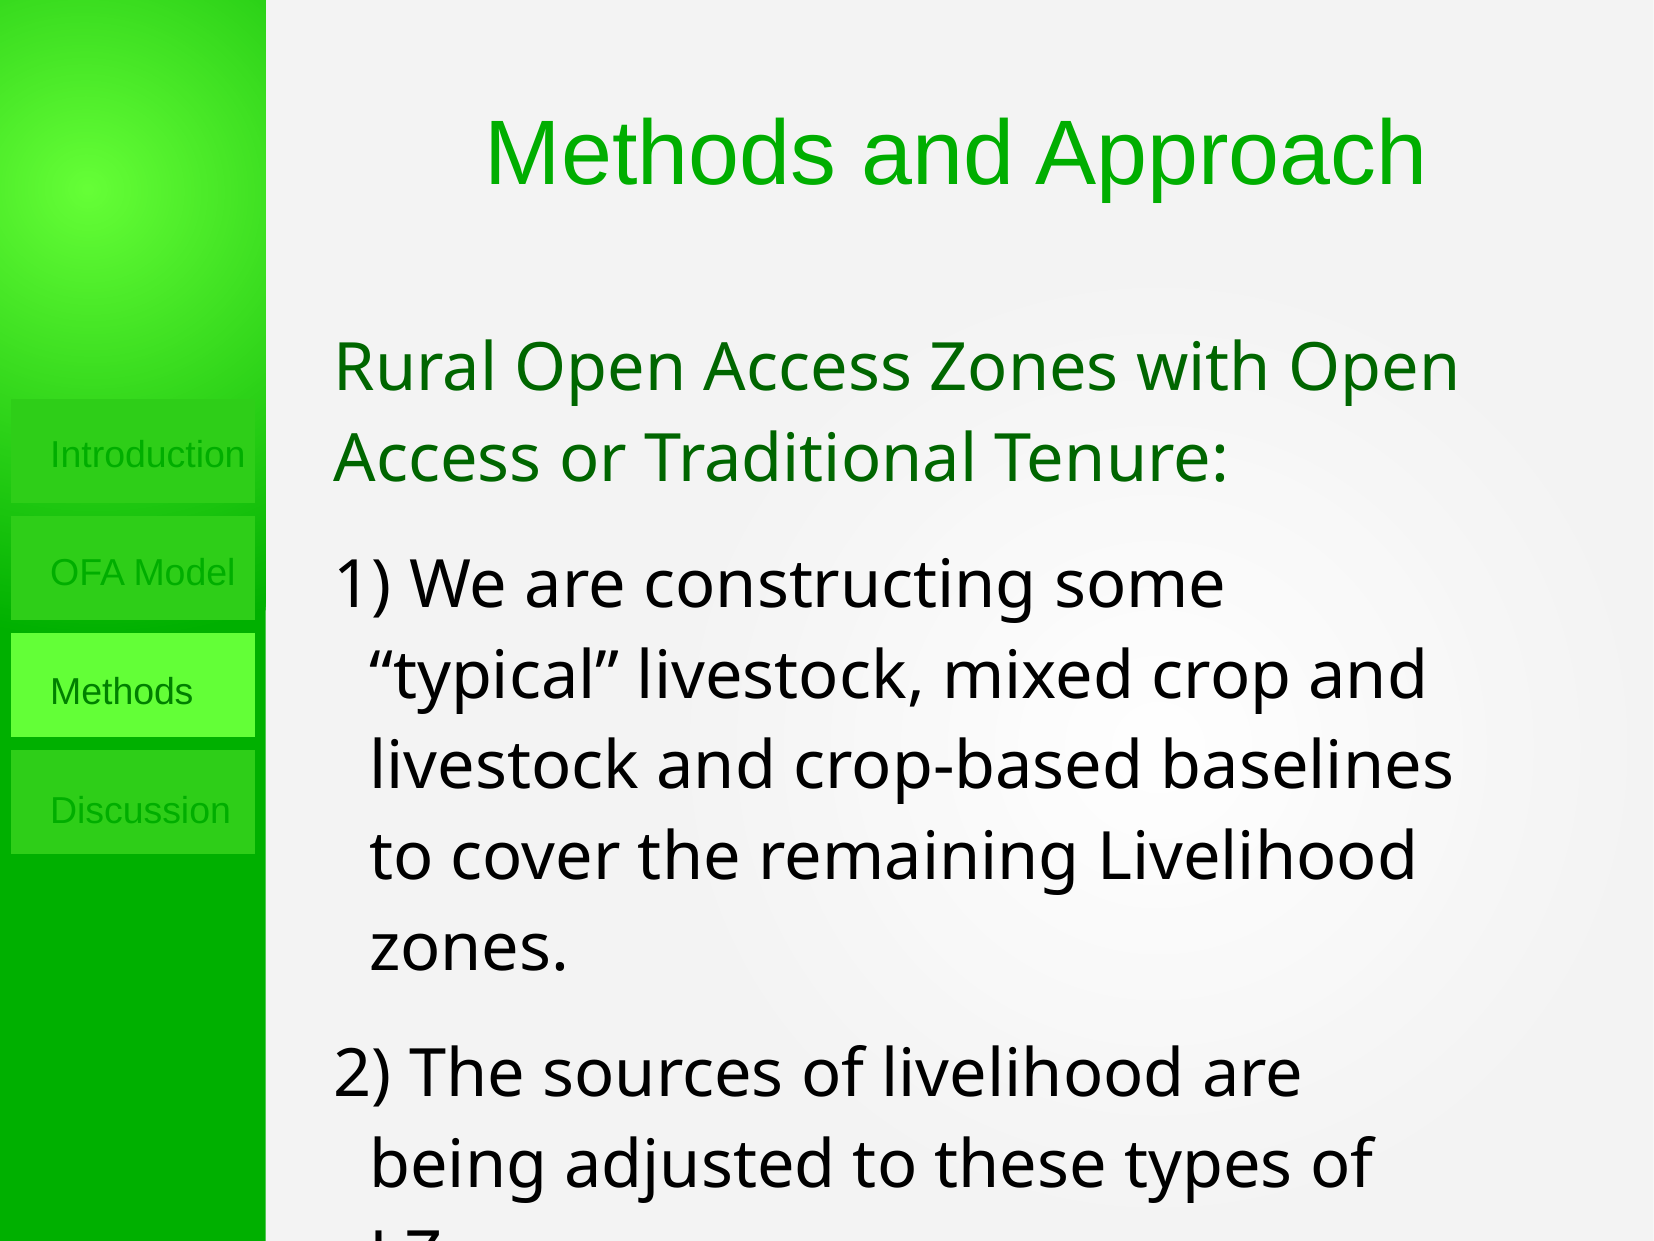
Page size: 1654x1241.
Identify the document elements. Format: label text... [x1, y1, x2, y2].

text_box OFA Model [35, 544, 252, 602]
text_box Rural Open Access Zones with Open Access or Traditional Tenure: We are constructing some “typical” livestock, mixed crop and livestock and crop-based baselines to cover the remaining Livelihood zones. The sources of livelihood are being adjusted to these types of LZs. We are going to analyse the ‘poor’ and the ‘very poor’ ONLY [318, 311, 1501, 1211]
text_box Introduction [35, 425, 318, 483]
text_box Methods [35, 663, 265, 720]
title Methods and Approach [389, 49, 1524, 257]
text_box Discussion [35, 781, 292, 839]
